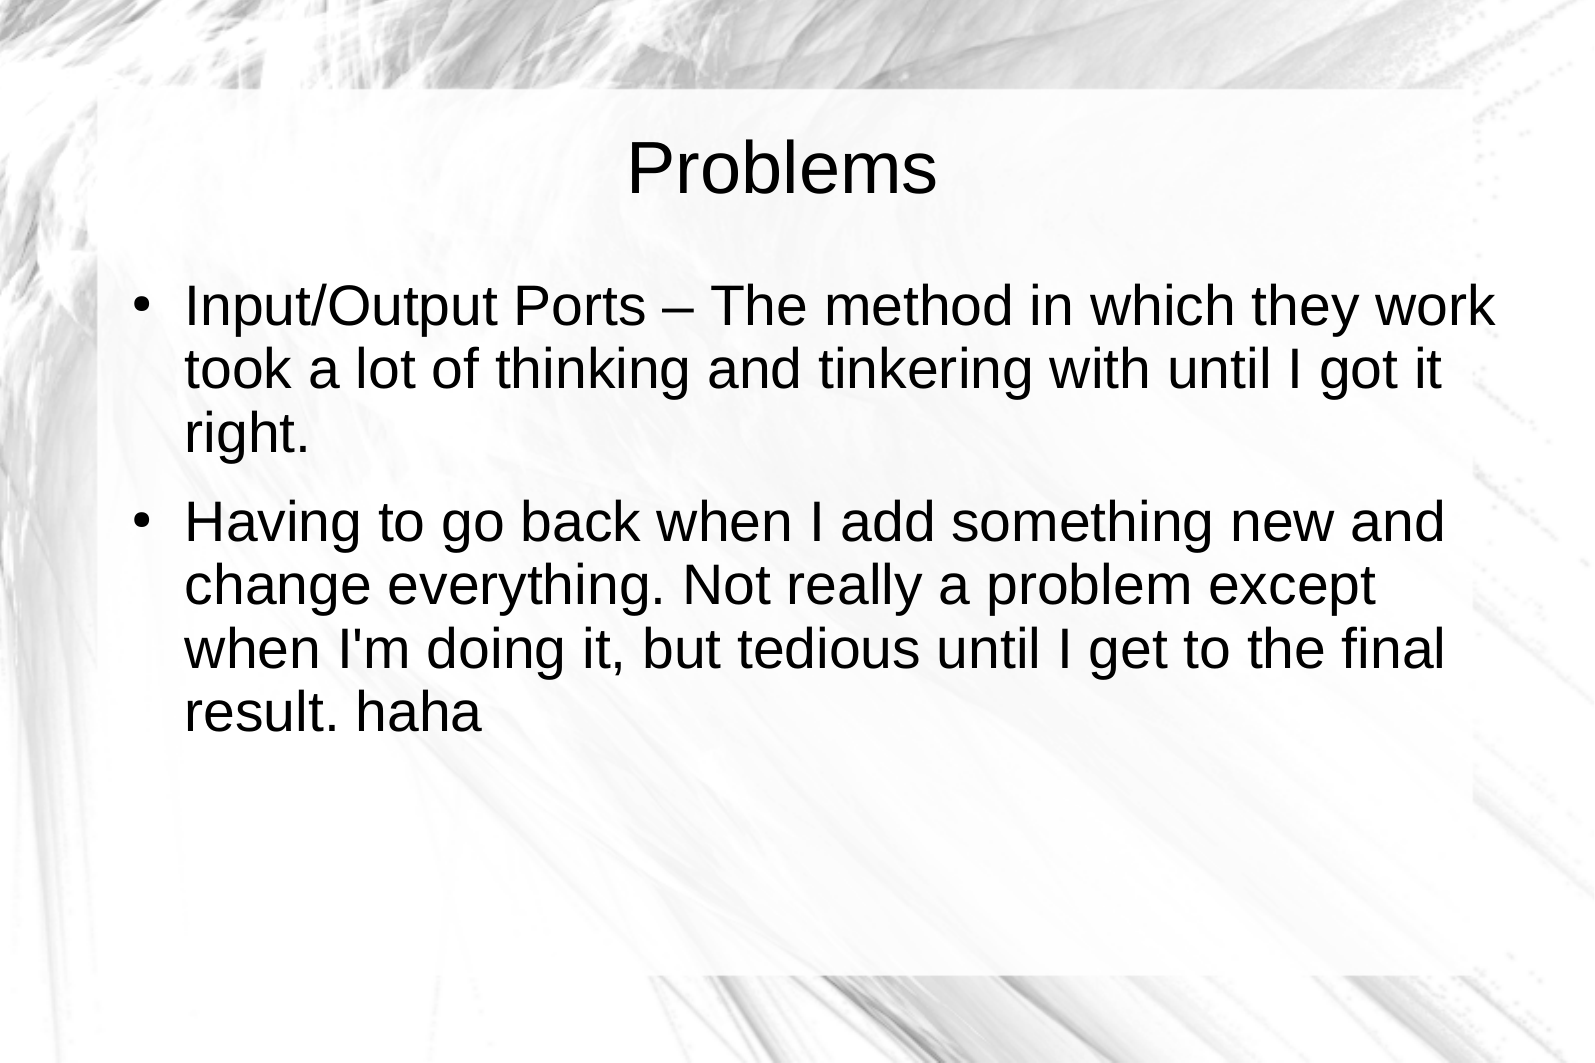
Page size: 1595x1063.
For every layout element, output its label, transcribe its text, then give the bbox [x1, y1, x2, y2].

picture [0, 0, 1595, 1063]
title Problems [113, 96, 1453, 241]
list Input/Output Ports – The method in which they work took a lot of thinking and tinkering with until I got it right. Having to go back when I add something new and change everything. Not really a problem except when I'm doing it, but tedious until I get to the final result. haha [113, 274, 1515, 1026]
